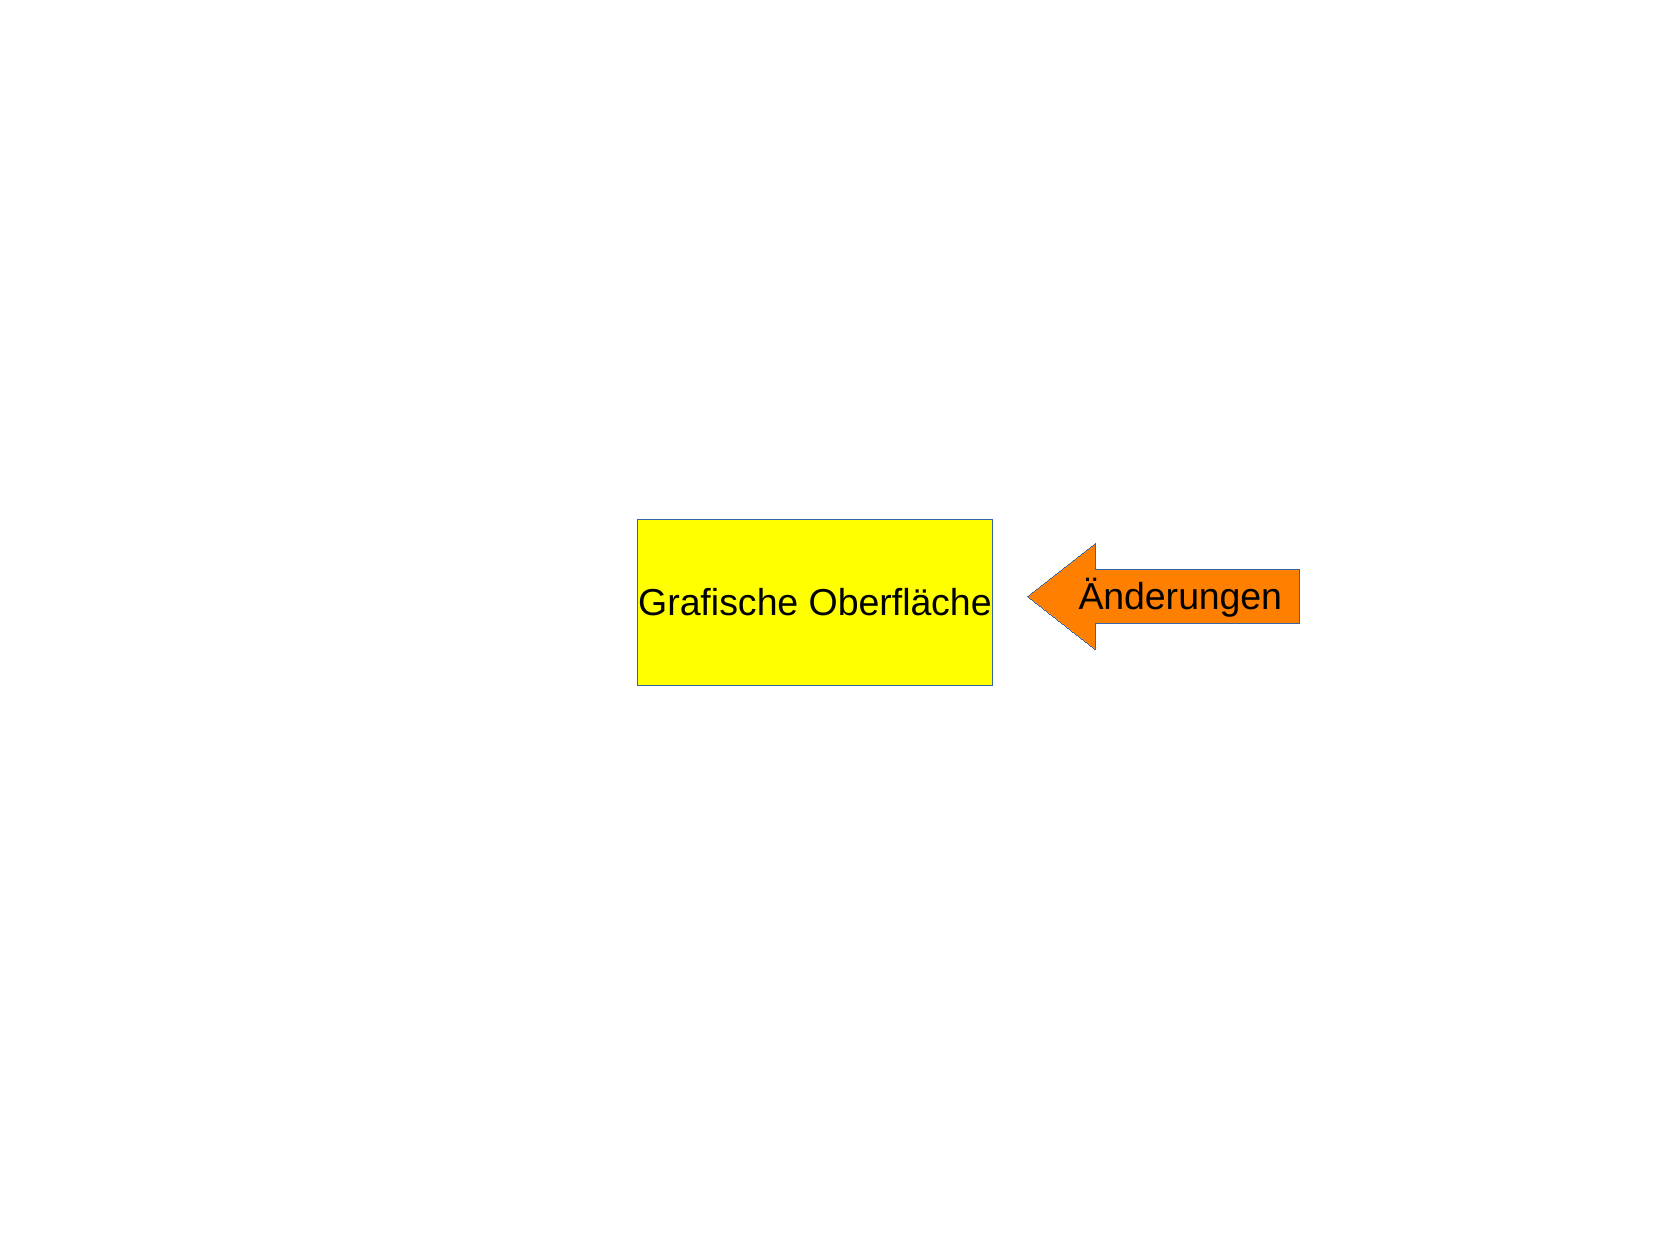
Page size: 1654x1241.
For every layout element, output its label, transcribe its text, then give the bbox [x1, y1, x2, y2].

text_box Grafische Oberfläche [637, 519, 993, 686]
text_box Änderungen [1027, 543, 1300, 650]
